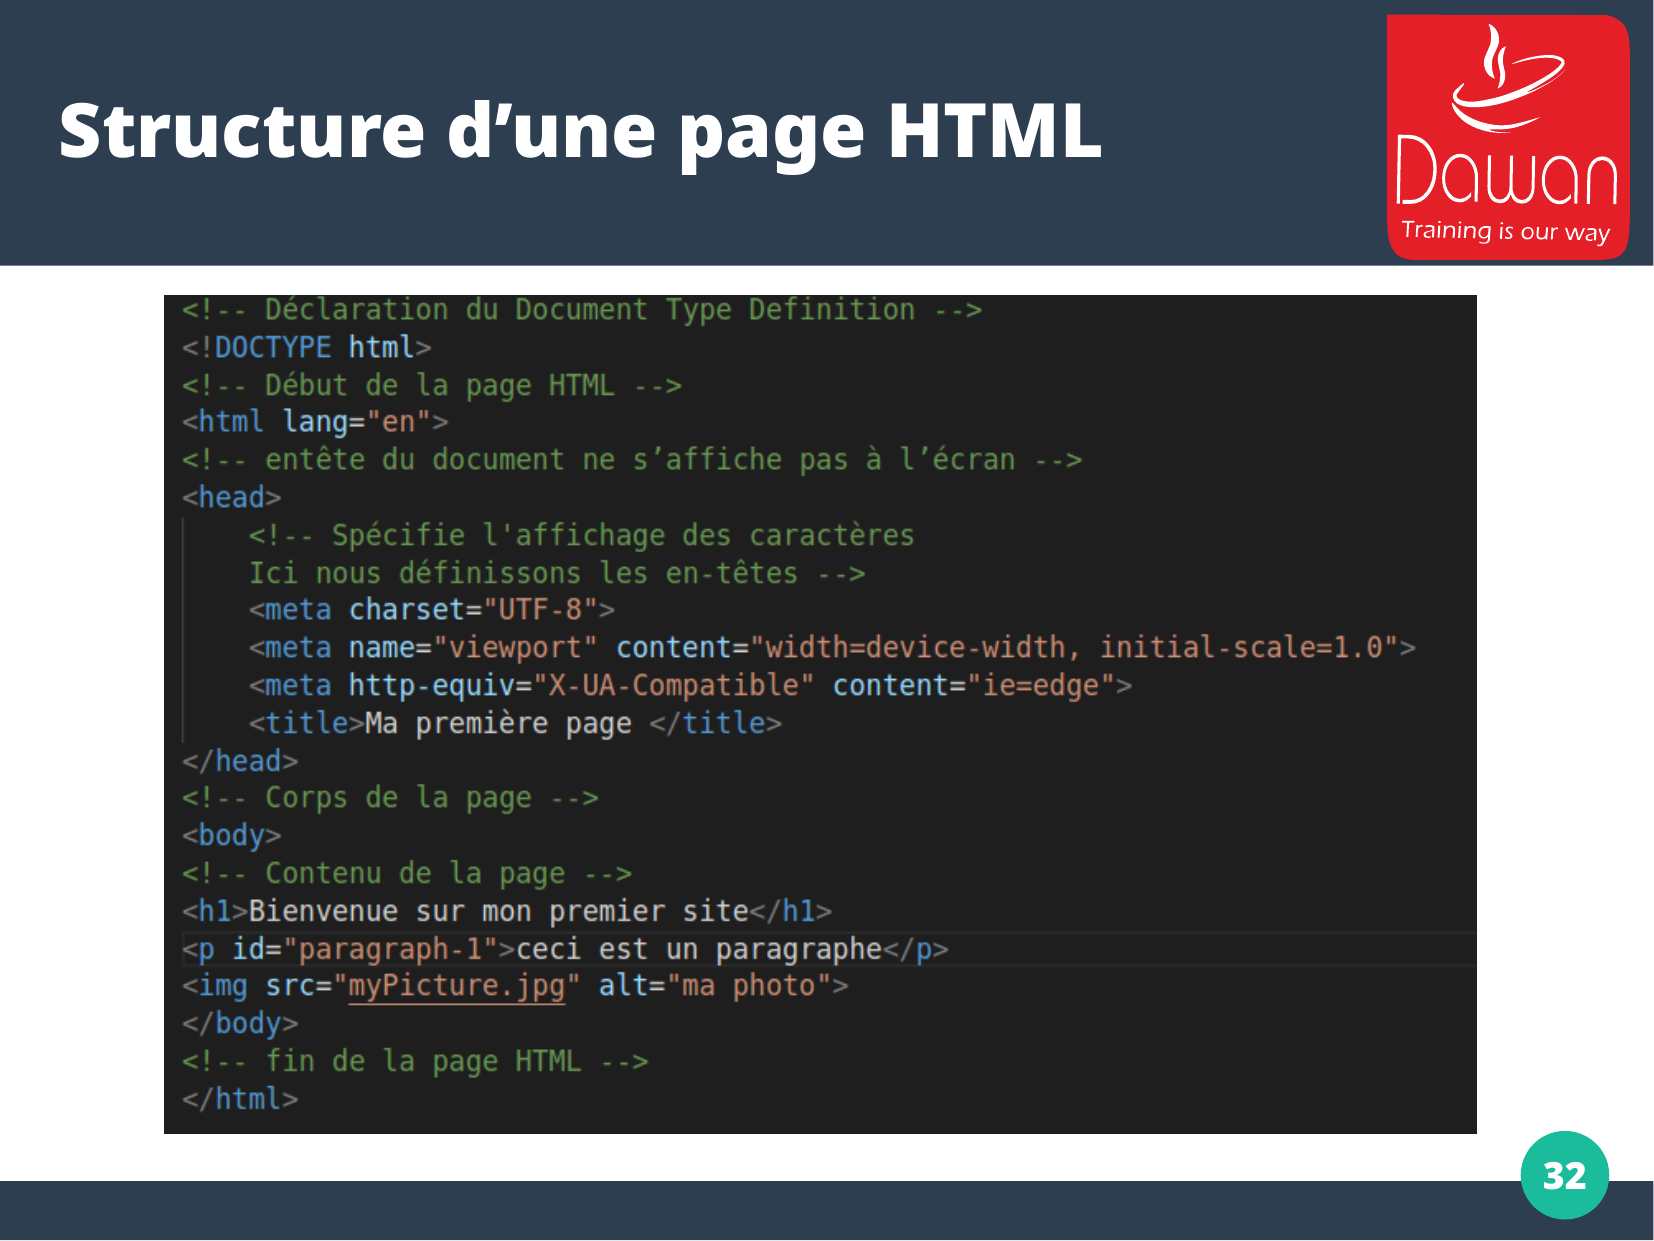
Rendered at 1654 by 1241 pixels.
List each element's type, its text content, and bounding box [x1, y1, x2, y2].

title Structure d’une page HTML [59, 49, 1387, 207]
picture [164, 295, 1477, 1134]
picture [1387, 14, 1630, 260]
